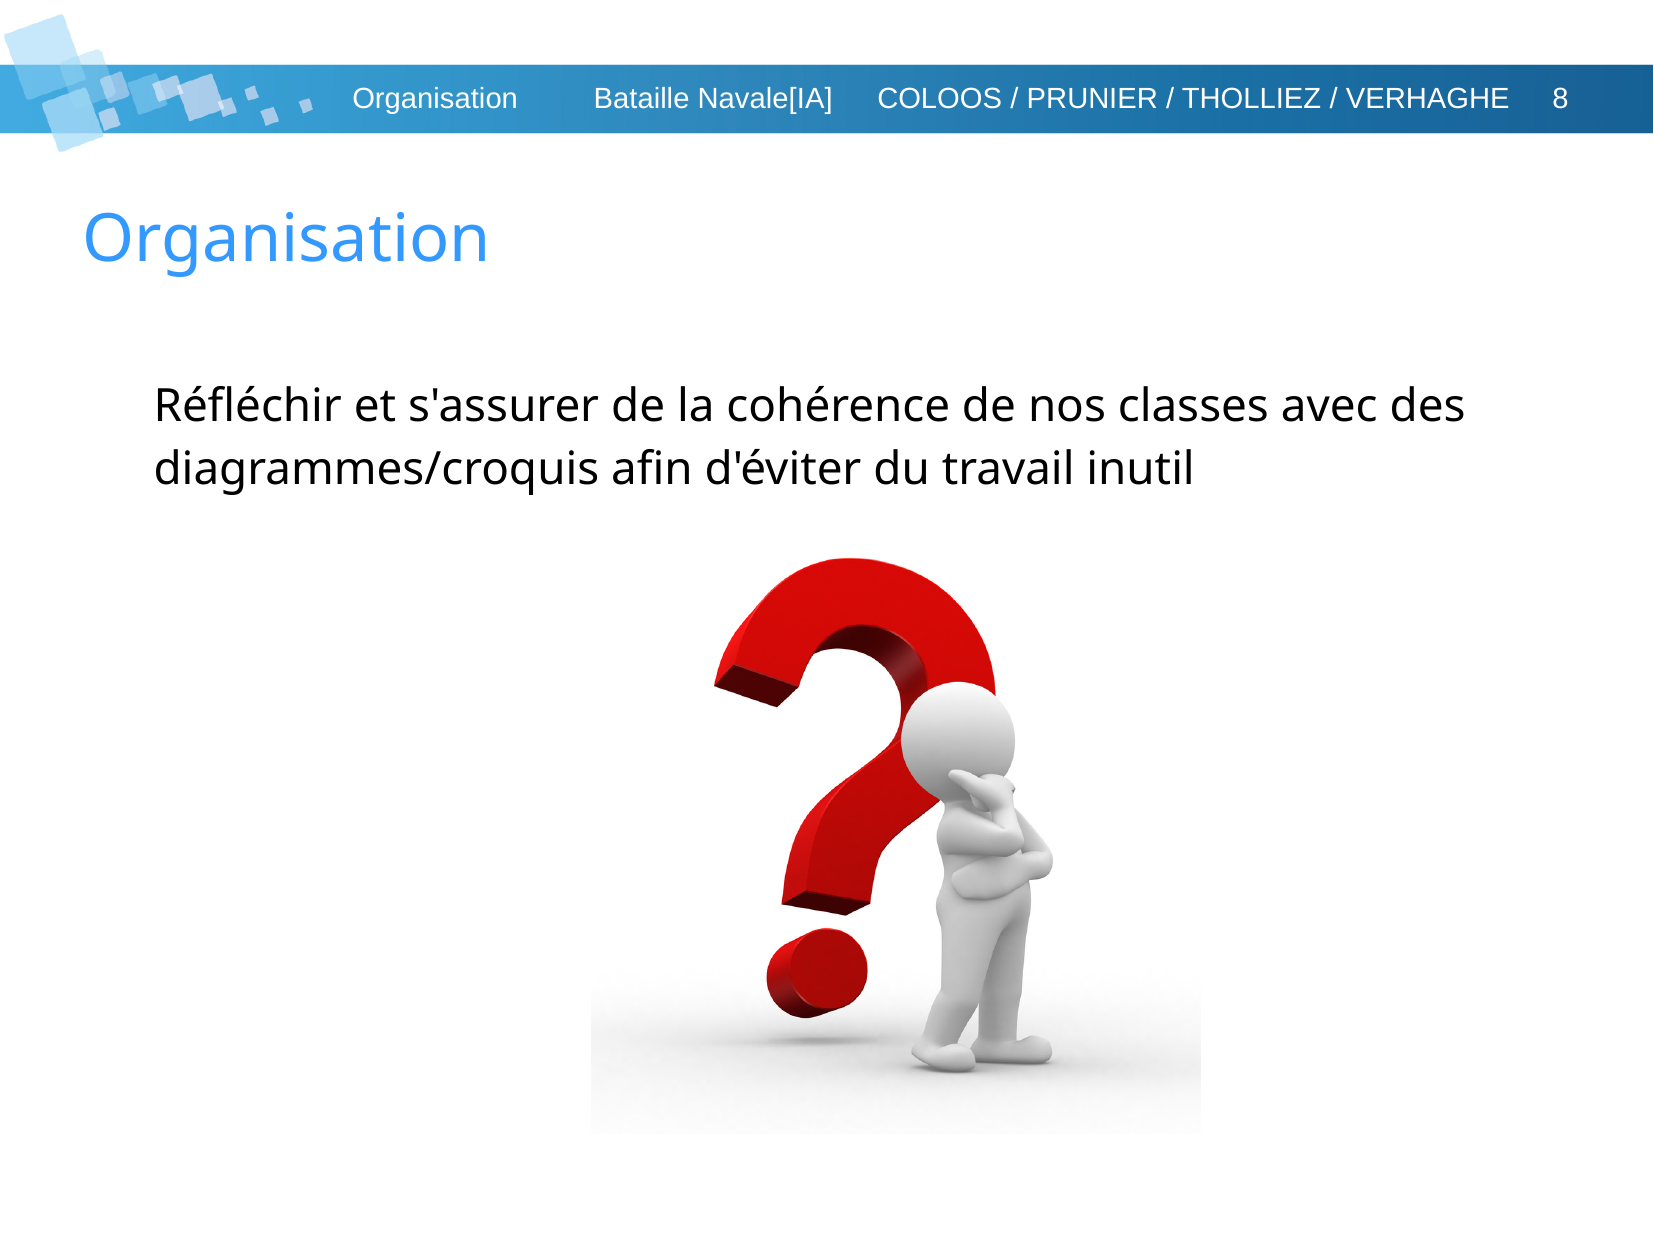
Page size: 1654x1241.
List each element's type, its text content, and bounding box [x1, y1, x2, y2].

title Organisation [82, 132, 1571, 340]
text_box Organisation Bataille Navale[IA] COLOOS / PRUNIER / THOLLIEZ / VERHAGHE 8 [337, 75, 1613, 156]
picture [0, 0, 1653, 1238]
list Réfléchir et s'assurer de la cohérence de nos classes avec des diagrammes/croquis afin d'éviter du travail inutil [82, 372, 1571, 1093]
